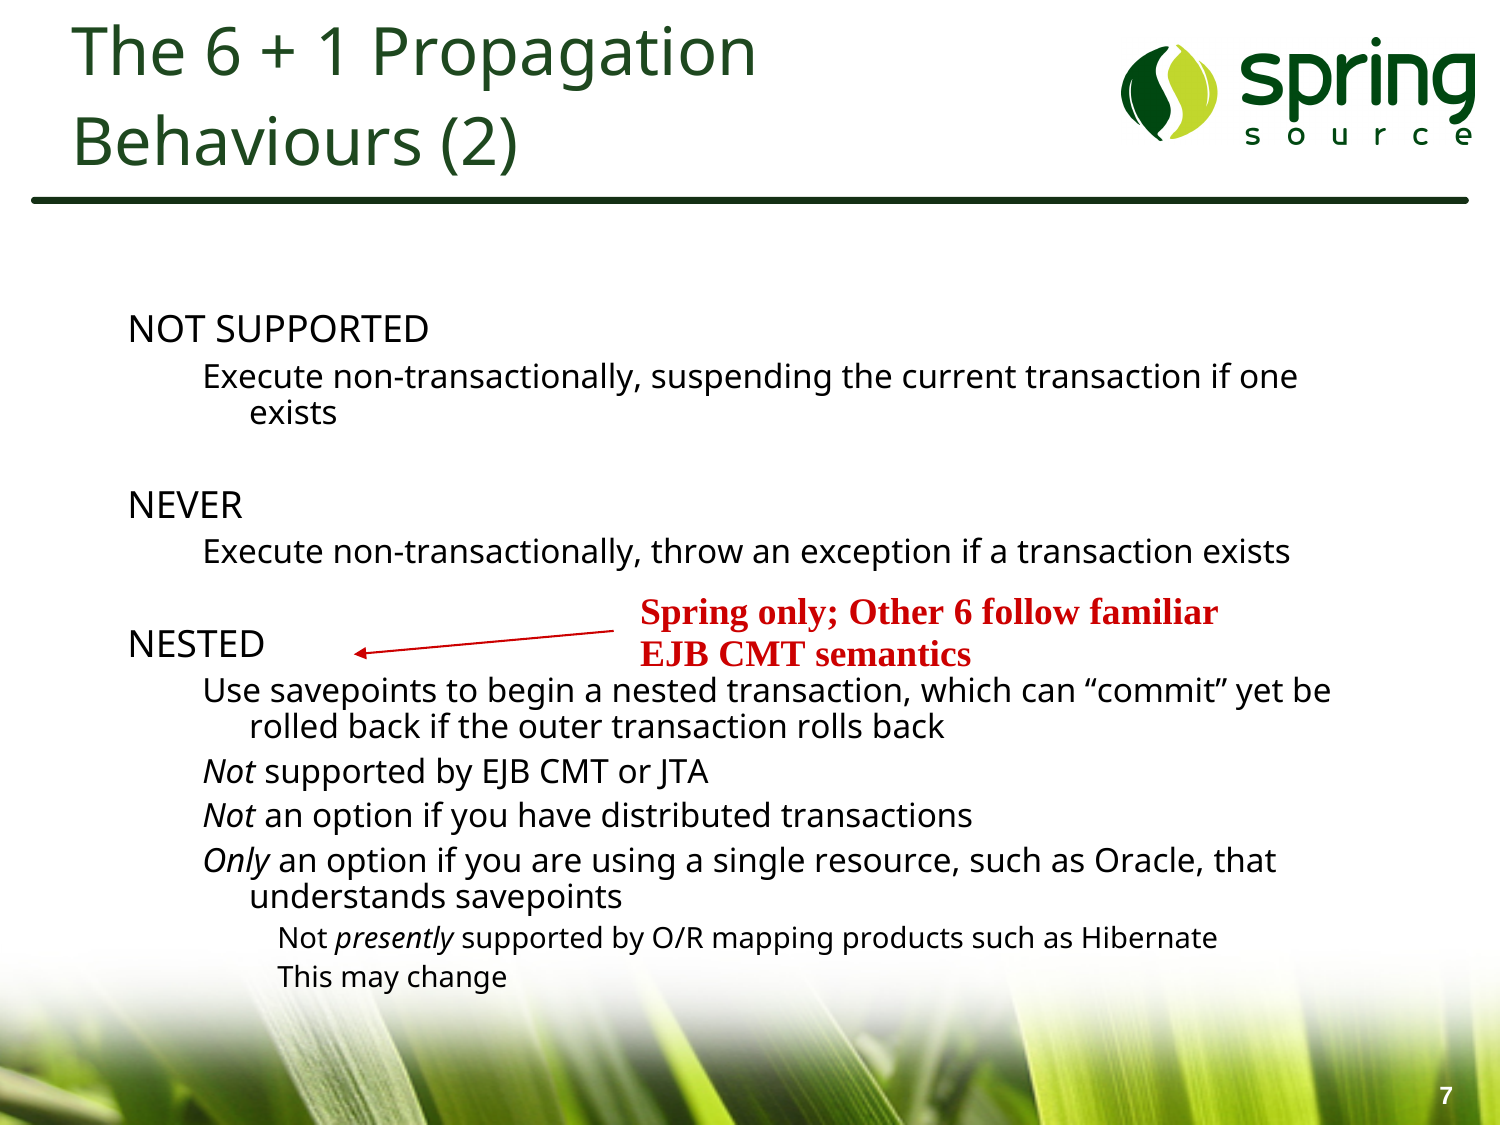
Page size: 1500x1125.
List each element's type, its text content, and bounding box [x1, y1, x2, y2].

list NOT SUPPORTED Execute non-transactionally, suspending the current transaction if one exists NEVER Execute non-transactionally, throw an exception if a transaction exists NESTED Use savepoints to begin a nested transaction, which can “commit” yet be rolled back if the outer transaction rolls back Not supported by EJB CMT or JTA Not an option if you have distributed transactions Only an option if you are using a single resource, such as Oracle, that understands savepoints Not presently supported by O/R mapping products such as Hibernate This may change [112, 302, 1388, 1018]
picture [1121, 37, 1475, 145]
text_box Spring only; Other 6 follow familiar EJB CMT semantics [625, 583, 1301, 682]
picture [0, 944, 1500, 1125]
title The 6 + 1 Propagation Behaviours (2) [56, 5, 1089, 184]
